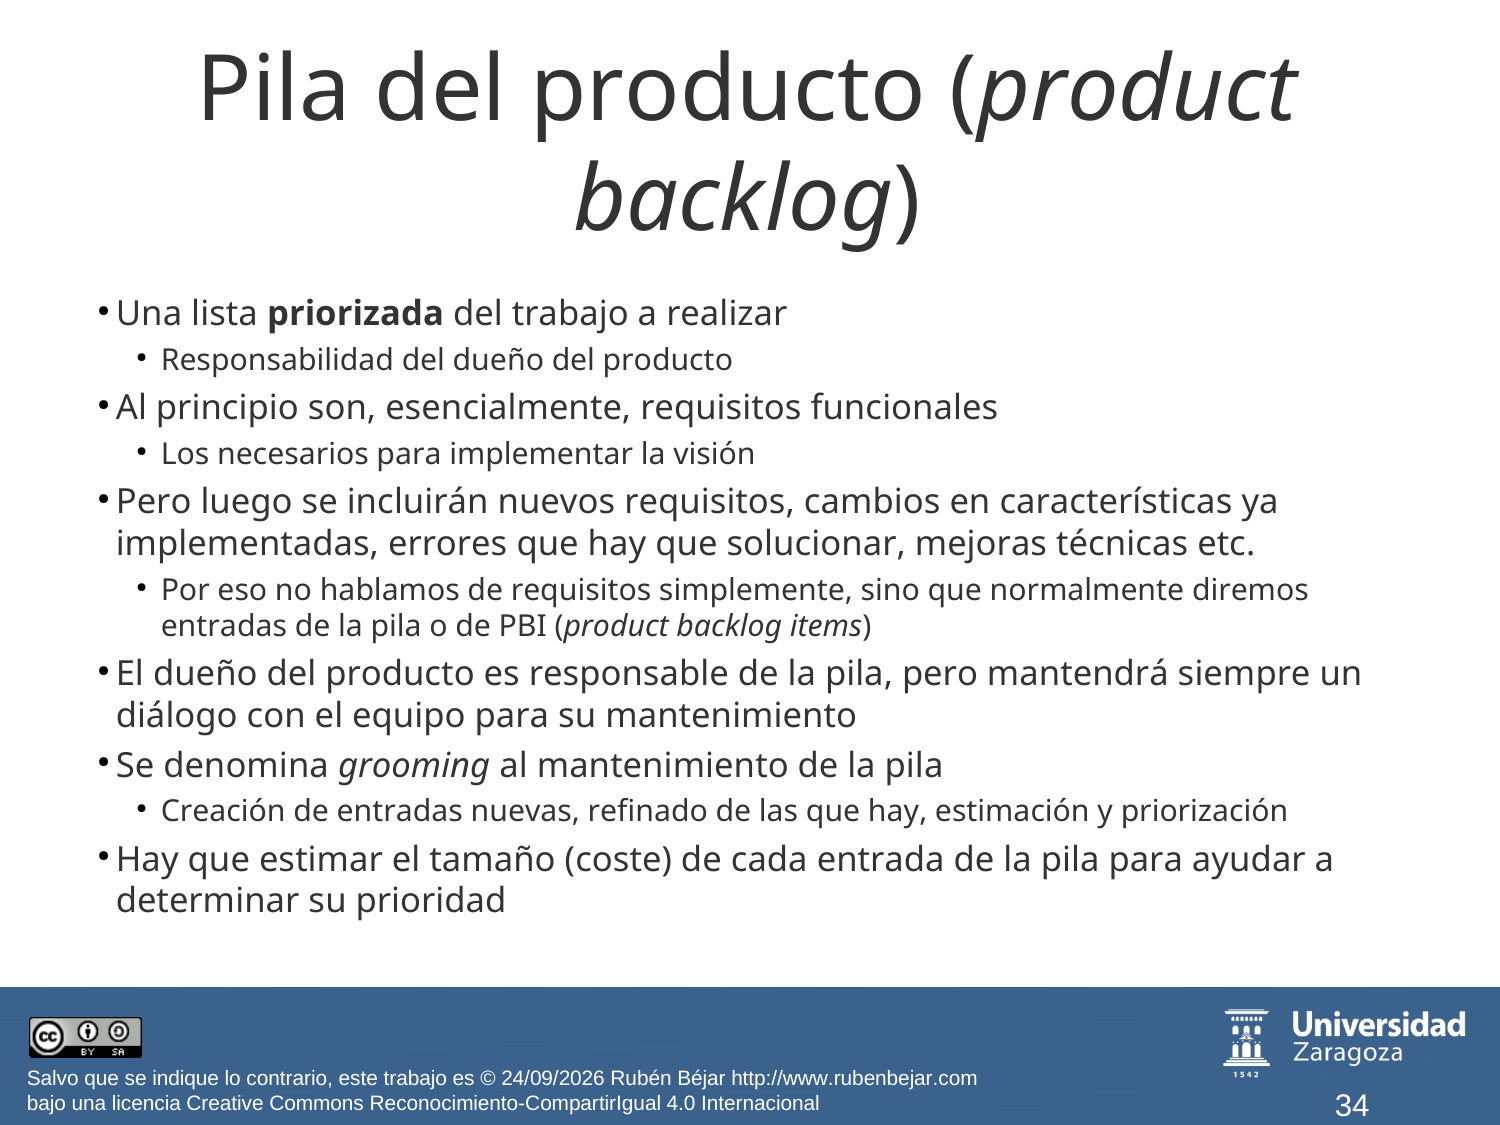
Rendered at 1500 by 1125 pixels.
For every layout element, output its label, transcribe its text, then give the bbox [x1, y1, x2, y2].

picture [0, 987, 1500, 1125]
list Una lista priorizada del trabajo a realizar Responsabilidad del dueño del producto Al principio son, esencialmente, requisitos funcionales Los necesarios para implementar la visión Pero luego se incluirán nuevos requisitos, cambios en características ya implementadas, errores que hay que solucionar, mejoras técnicas etc. Por eso no hablamos de requisitos simplemente, sino que normalmente diremos entradas de la pila o de PBI (product backlog items) El dueño del producto es responsable de la pila, pero mantendrá siempre un diálogo con el equipo para su mantenimiento Se denomina grooming al mantenimiento de la pila Creación de entradas nuevas, refinado de las que hay, estimación y priorización Hay que estimar el tamaño (coste) de cada entrada de la pila para ayudar a determinar su prioridad [82, 283, 1418, 936]
title Pila del producto (product backlog) [74, 21, 1420, 257]
